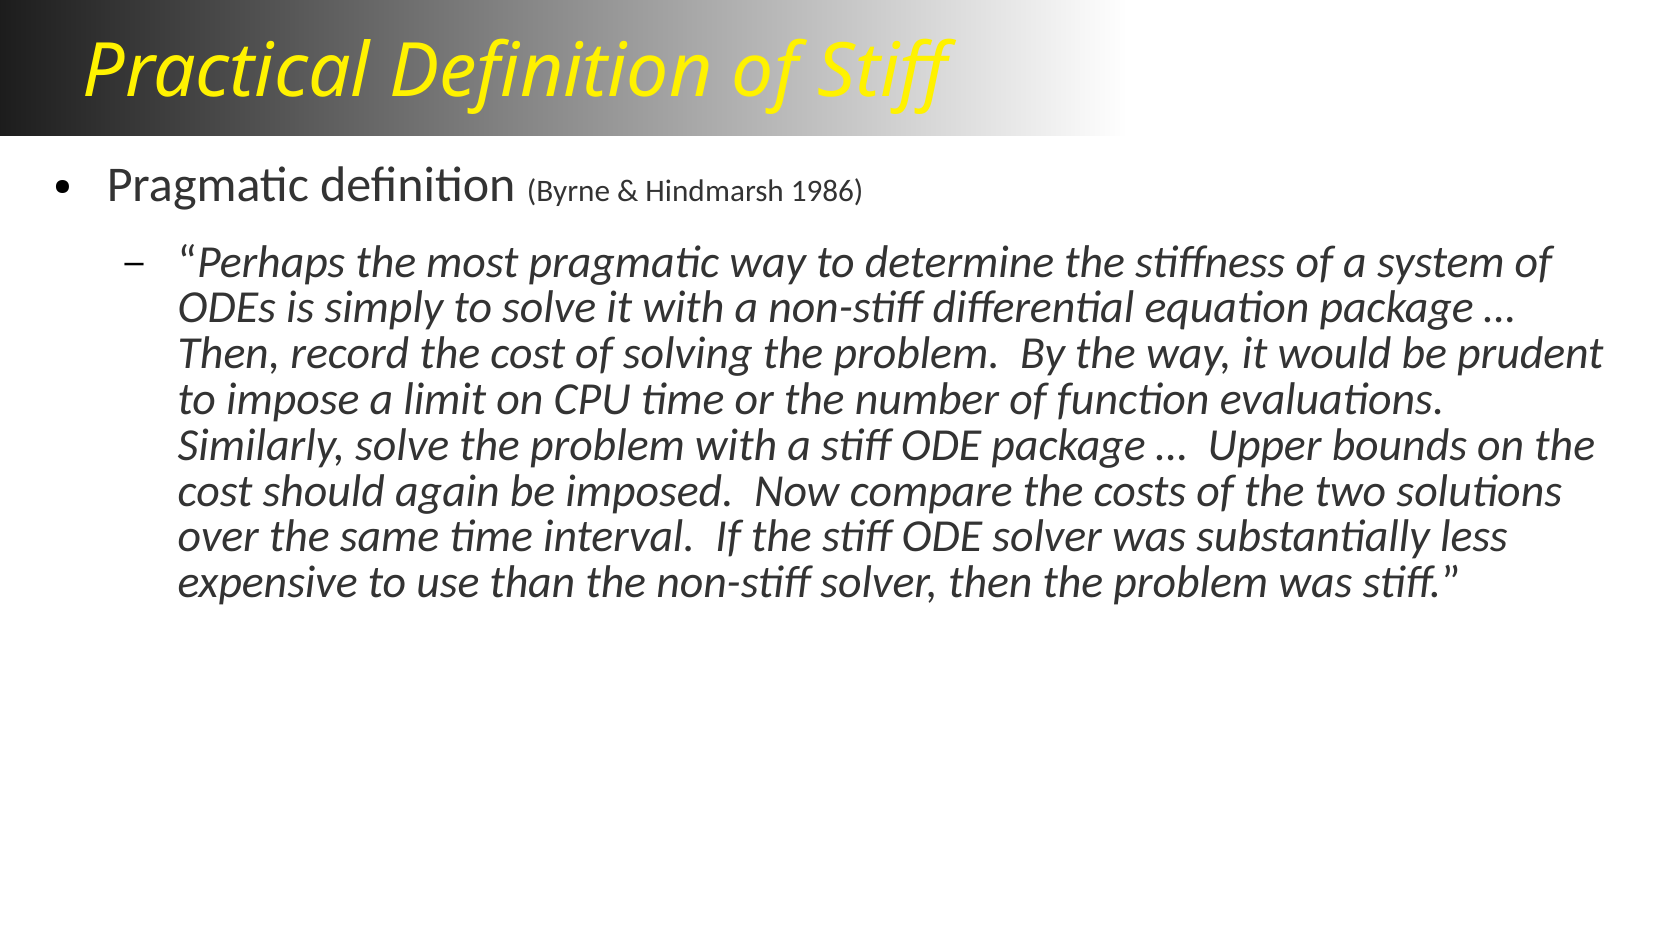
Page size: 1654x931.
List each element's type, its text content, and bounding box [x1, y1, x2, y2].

title Practical Definition of Stiff [82, 23, 1571, 111]
list Pragmatic definition (Byrne & Hindmarsh 1986) “Perhaps the most pragmatic way to determine the stiffness of a system of ODEs is simply to solve it with a non-stiff differential equation package … Then, record the cost of solving the problem. By the way, it would be prudent to impose a limit on CPU time or the number of function evaluations. Similarly, solve the problem with a stiff ODE package … Upper bounds on the cost should again be imposed. Now compare the costs of the two solutions over the same time interval. If the stiff ODE solver was substantially less expensive to use than the non-stiff solver, then the problem was stiff.” [30, 157, 1621, 889]
